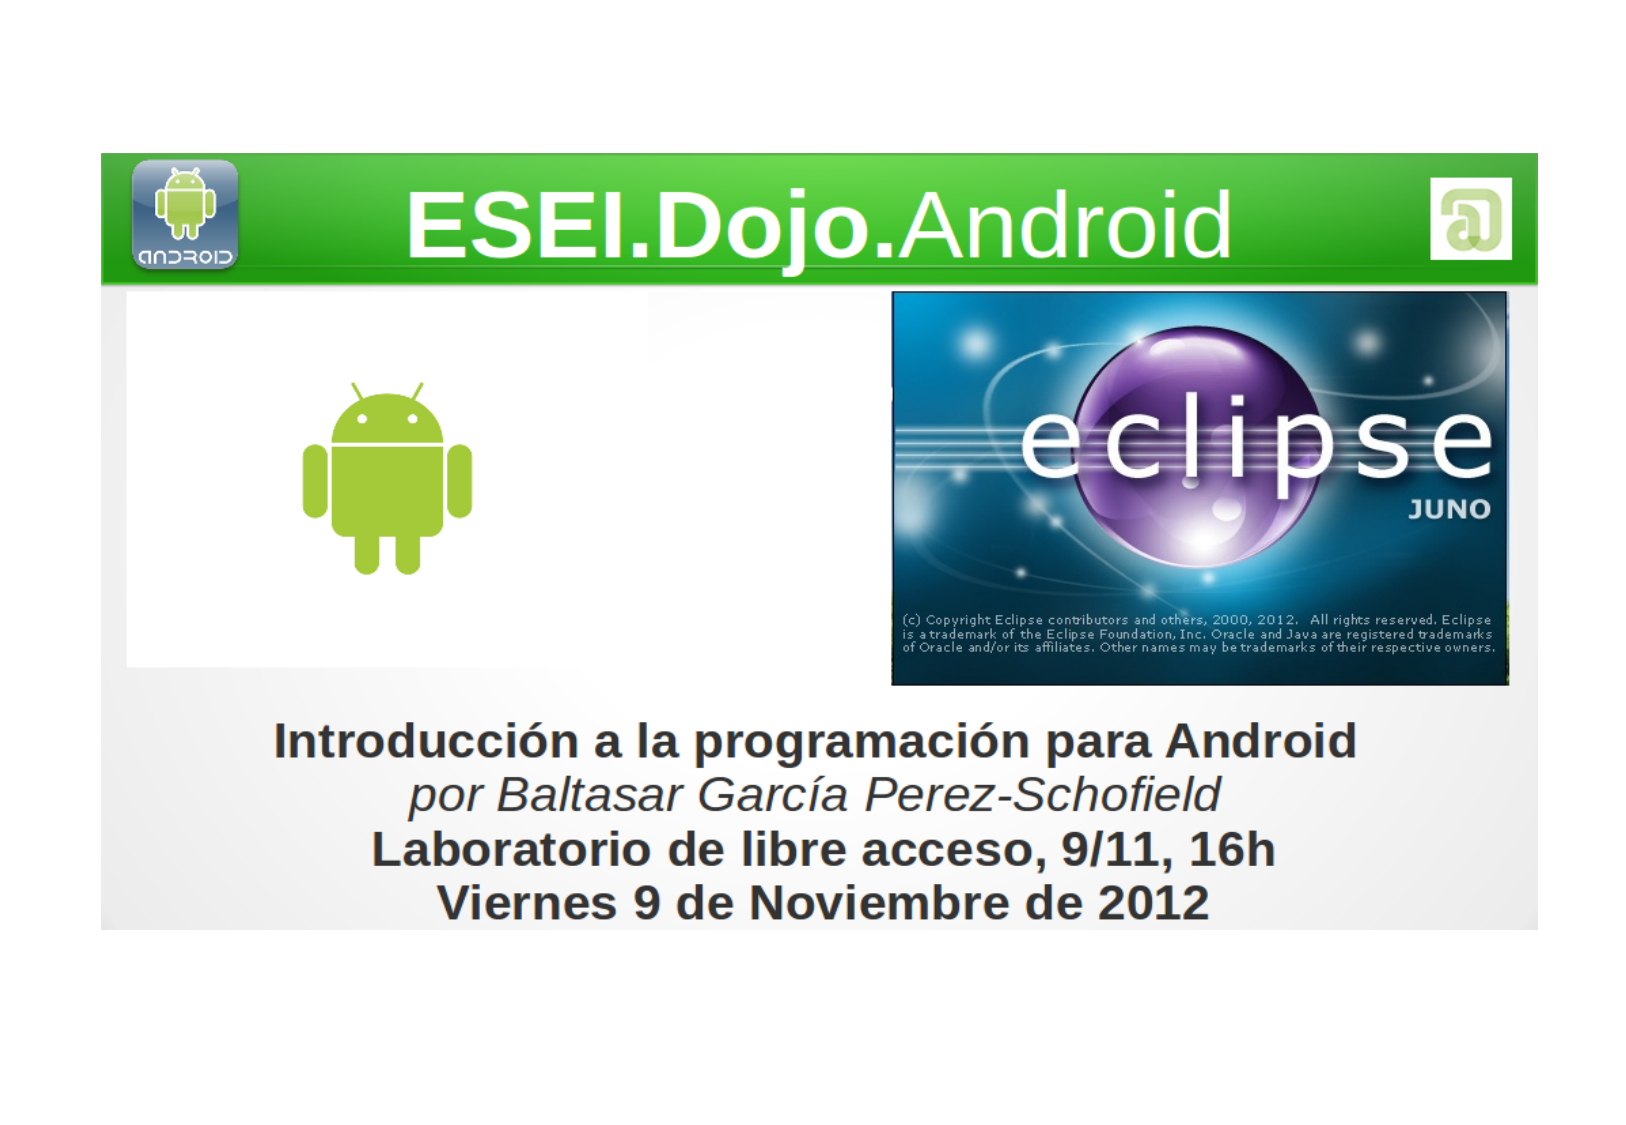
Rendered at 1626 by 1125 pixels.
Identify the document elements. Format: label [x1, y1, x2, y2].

picture [101, 153, 1538, 931]
